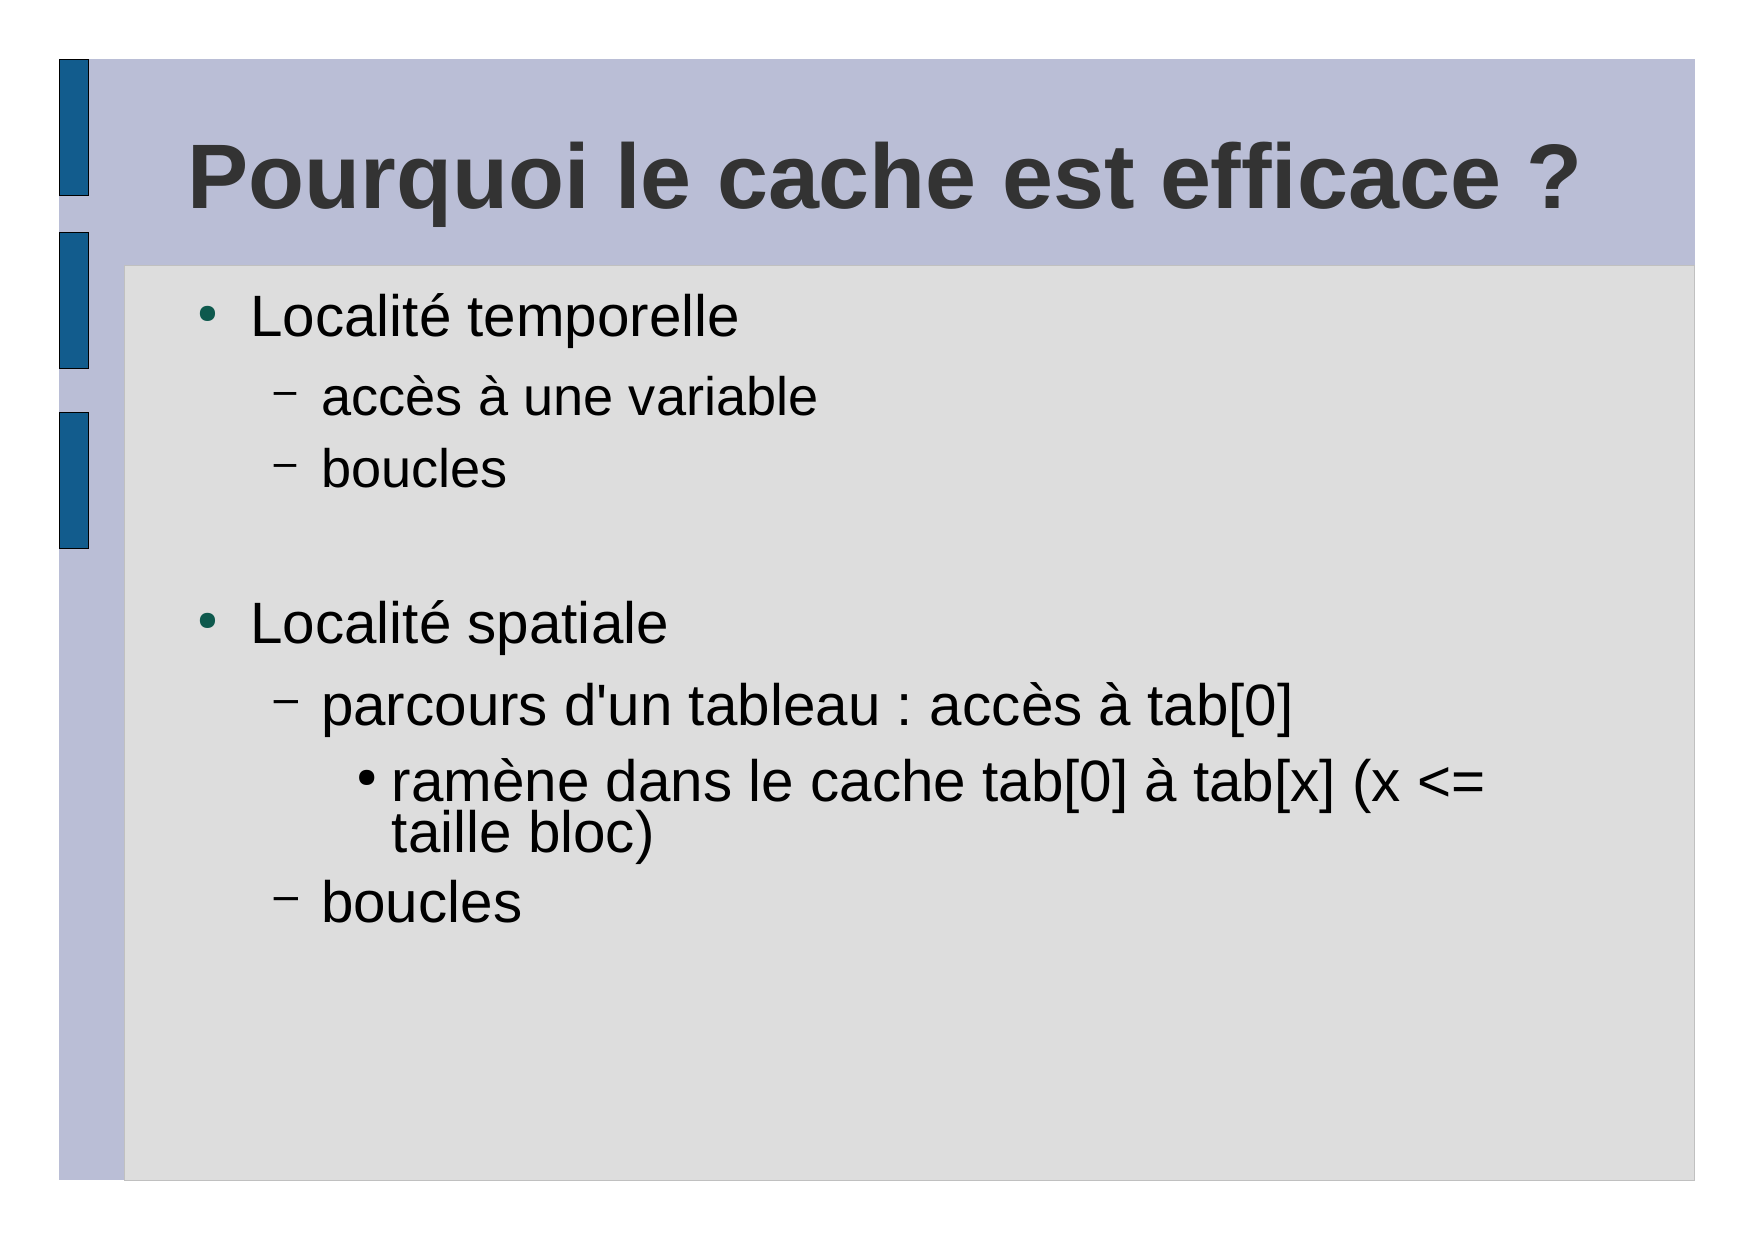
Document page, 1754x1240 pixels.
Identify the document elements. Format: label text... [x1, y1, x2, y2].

list Localité temporelle accès à une variable boucles Localité spatiale parcours d'un tableau : accès à tab[0] ramène dans le cache tab[0] à tab[x] (x <= taille bloc) boucles [179, 295, 1577, 1093]
title Pourquoi le cache est efficace ? [118, 88, 1654, 266]
